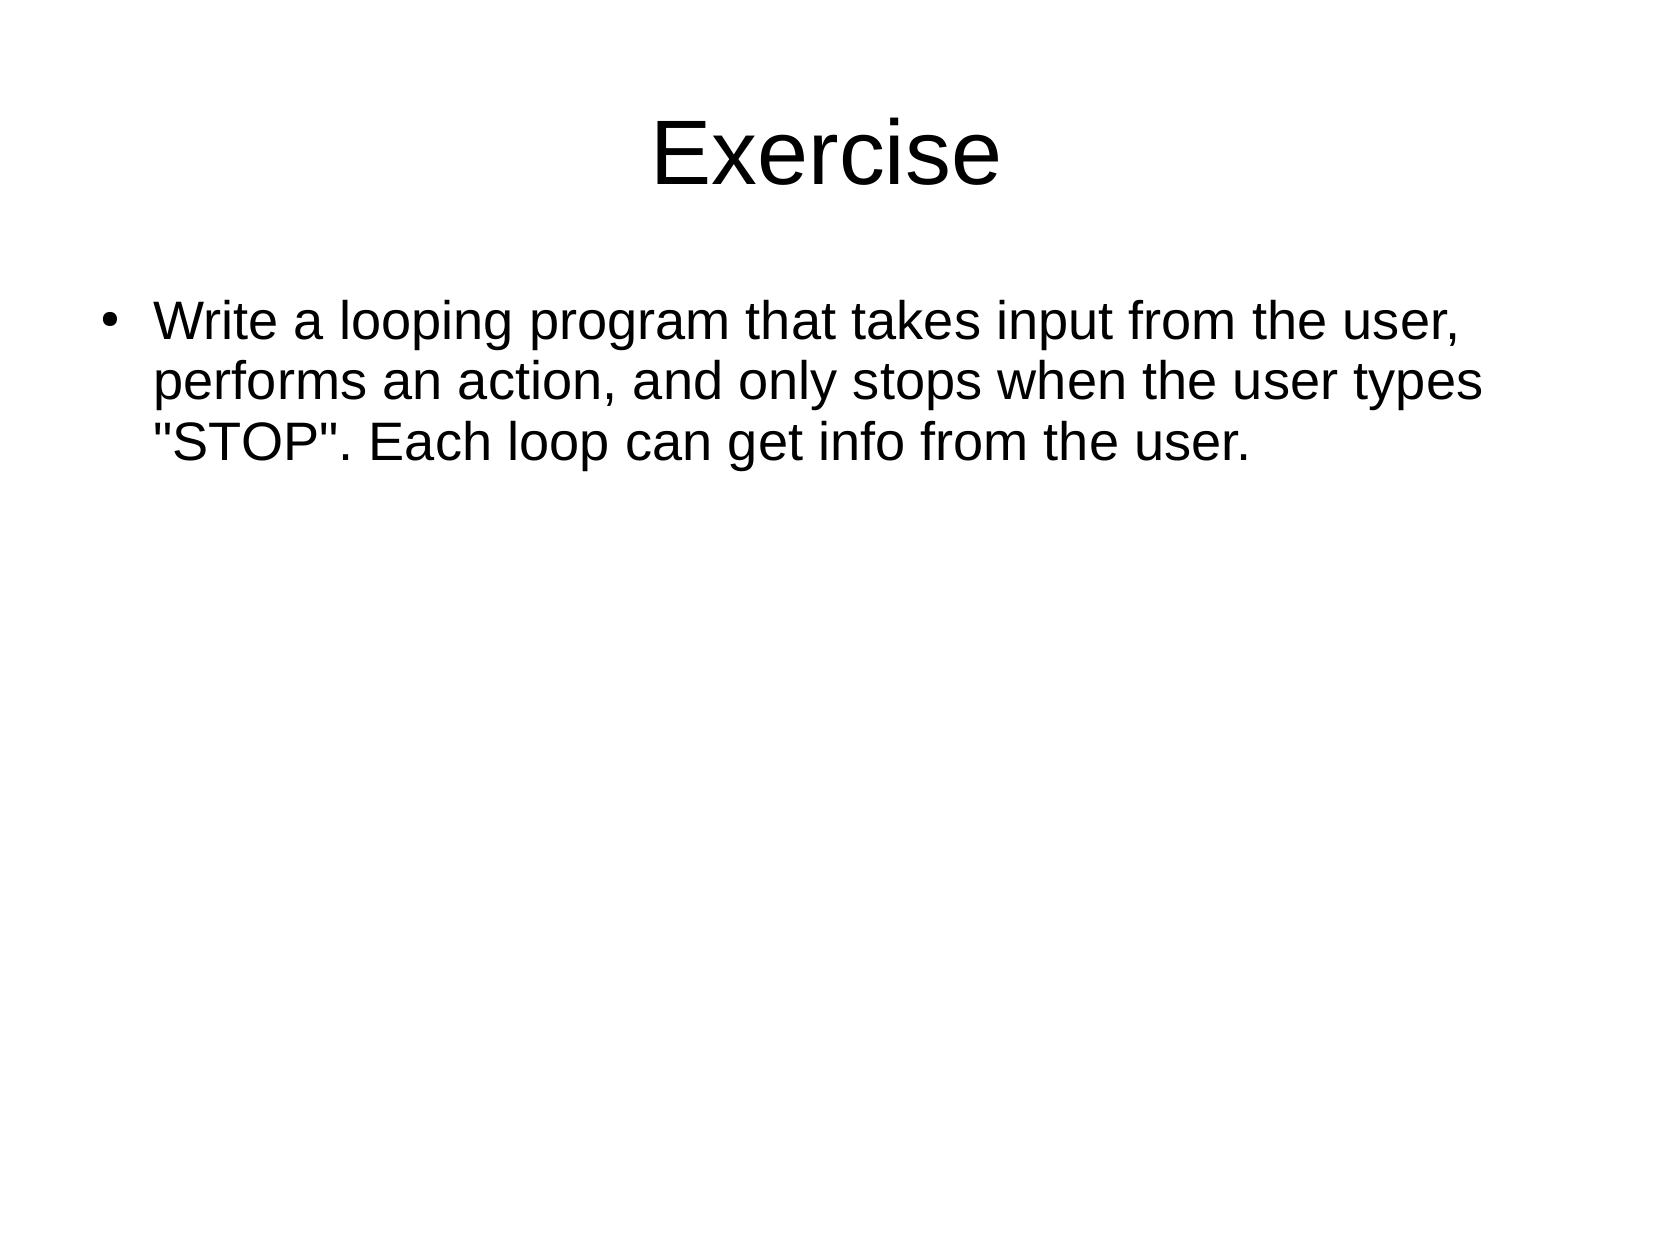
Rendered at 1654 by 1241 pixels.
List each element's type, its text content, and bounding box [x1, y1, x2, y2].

title Exercise [82, 49, 1571, 257]
list Write a looping program that takes input from the user, performs an action, and only stops when the user types "STOP". Each loop can get info from the user. [82, 290, 1571, 1010]
